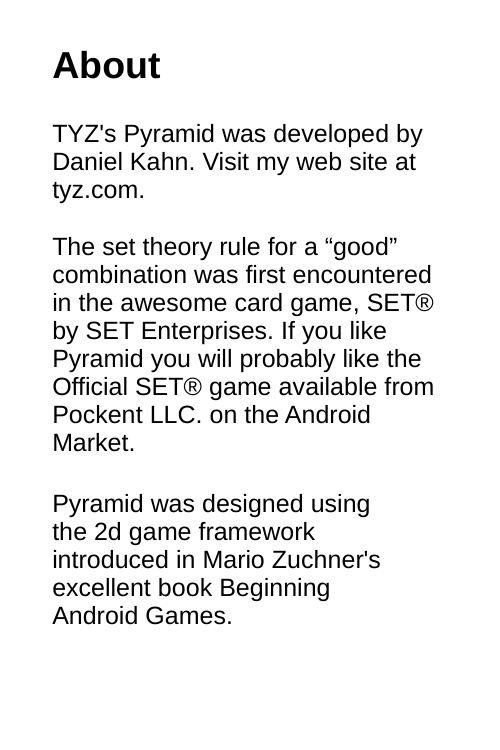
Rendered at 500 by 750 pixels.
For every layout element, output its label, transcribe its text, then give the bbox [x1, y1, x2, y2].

text_box About [37, 37, 334, 95]
text_box TYZ's Pyramid was developed by Daniel Kahn. Visit my web site at tyz.com. [37, 112, 451, 212]
text_box The set theory rule for a “good” combination was first encountered in the awesome card game, SET® by SET Enterprises. If you like Pyramid you will probably like the Official SET® game available from Pockent LLC. on the Android Market. [37, 225, 461, 464]
text_box Pyramid was designed using the 2d game framework introduced in Mario Zuchner's excellent book Beginning Android Games. [37, 482, 413, 638]
